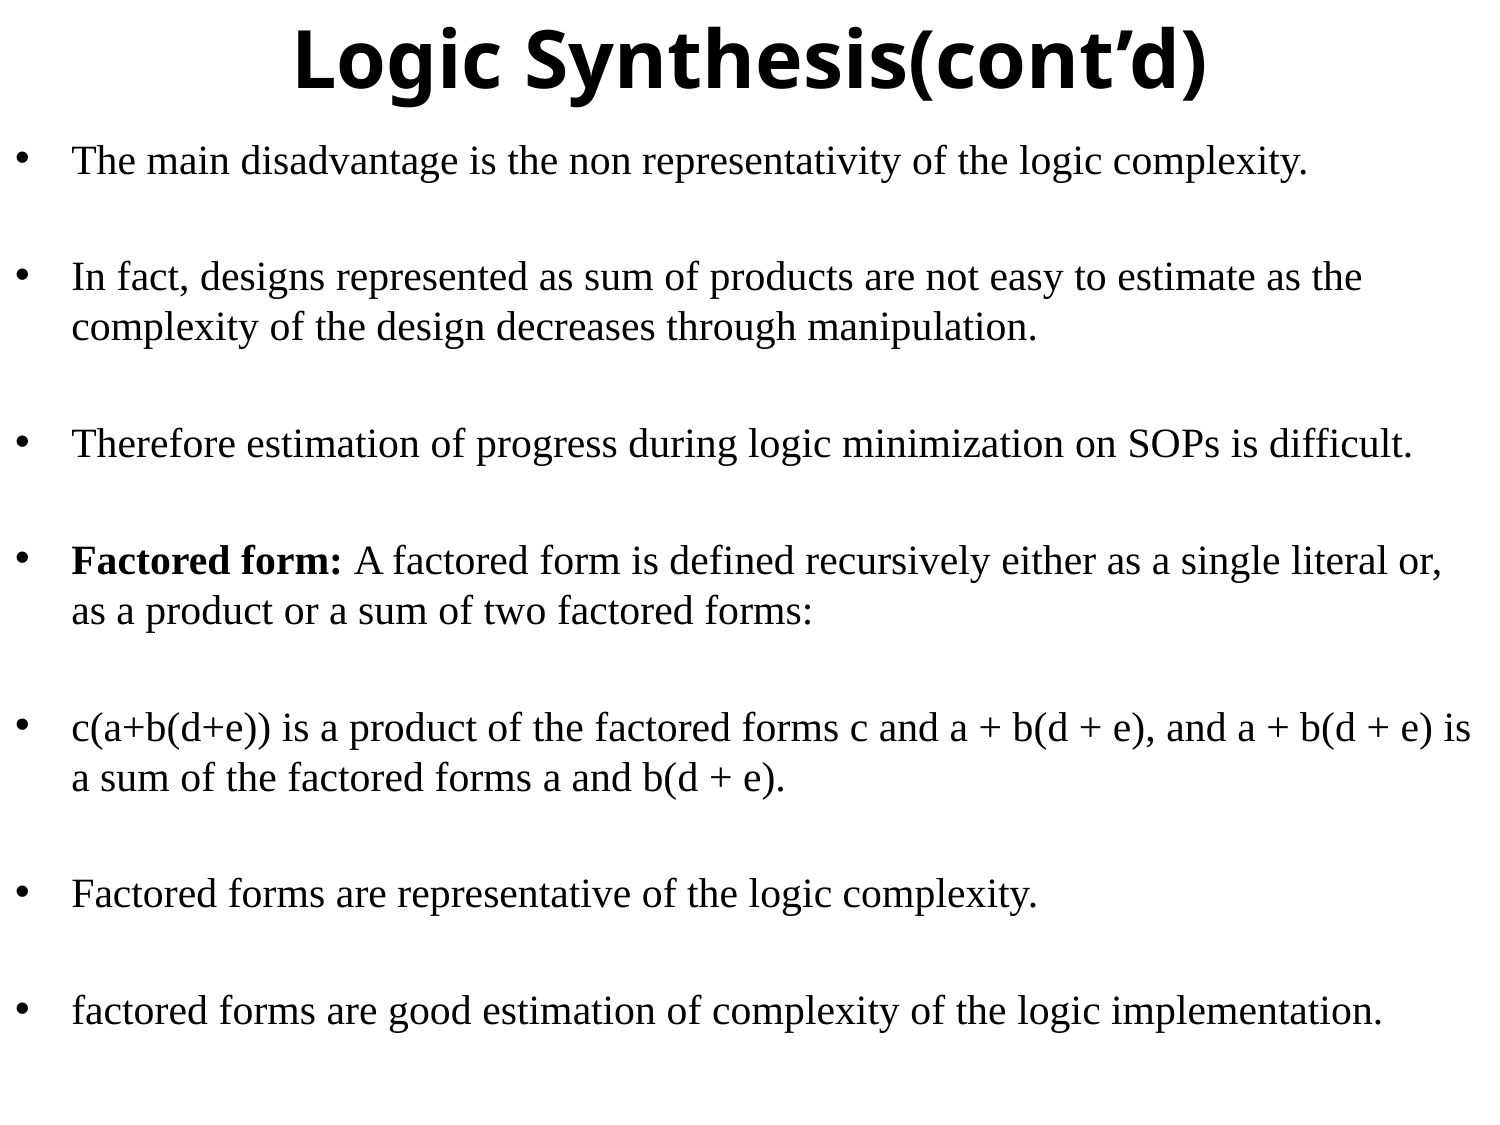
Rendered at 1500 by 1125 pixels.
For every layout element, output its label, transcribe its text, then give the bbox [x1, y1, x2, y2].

list The main disadvantage is the non representativity of the logic complexity. In fact, designs represented as sum of products are not easy to estimate as the complexity of the design decreases through manipulation. Therefore estimation of progress during logic minimization on SOPs is difficult. Factored form: A factored form is defined recursively either as a single literal or, as a product or a sum of two factored forms: c(a+b(d+e)) is a product of the factored forms c and a + b(d + e), and a + b(d + e) is a sum of the factored forms a and b(d + e). Factored forms are representative of the logic complexity. factored forms are good estimation of complexity of the logic implementation. [0, 125, 1500, 1125]
title Logic Synthesis(cont’d) [75, 0, 1425, 113]
